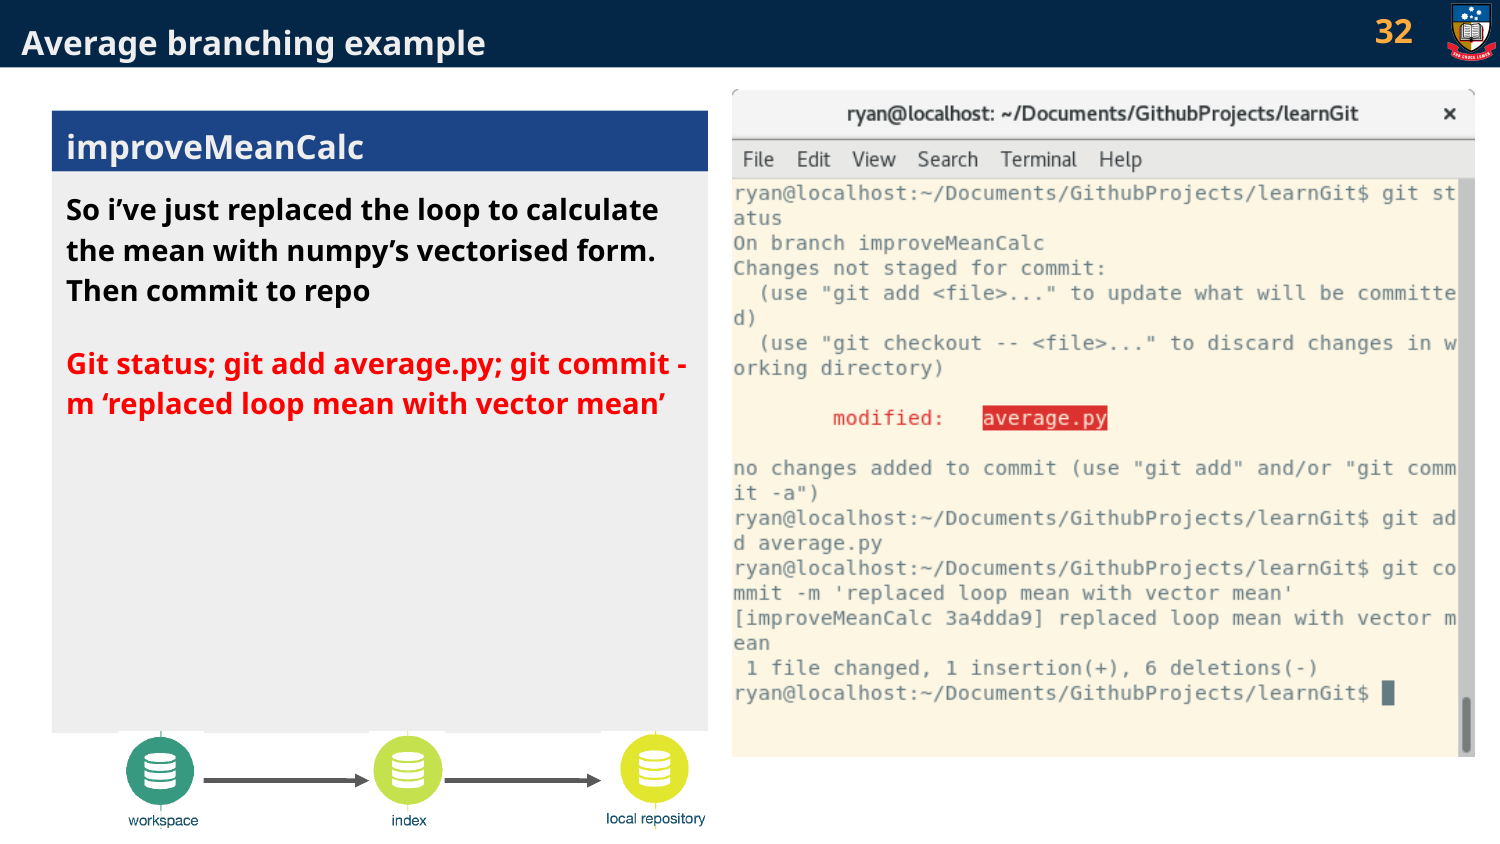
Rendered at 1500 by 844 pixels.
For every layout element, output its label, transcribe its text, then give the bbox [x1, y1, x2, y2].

picture [732, 89, 1475, 757]
picture [1446, 1, 1497, 63]
picture [601, 731, 708, 830]
picture [369, 731, 445, 830]
list So i’ve just replaced the loop to calculate the mean with numpy’s vectorised form. Then commit to repo Git status; git add average.py; git commit -m ‘replaced loop mean with vector mean’ [51, 171, 708, 732]
title improveMeanCalc [51, 110, 708, 171]
picture [118, 731, 204, 830]
slide_number <number> [1338, 0, 1428, 65]
subtitle Average branching example [6, 1, 728, 63]
